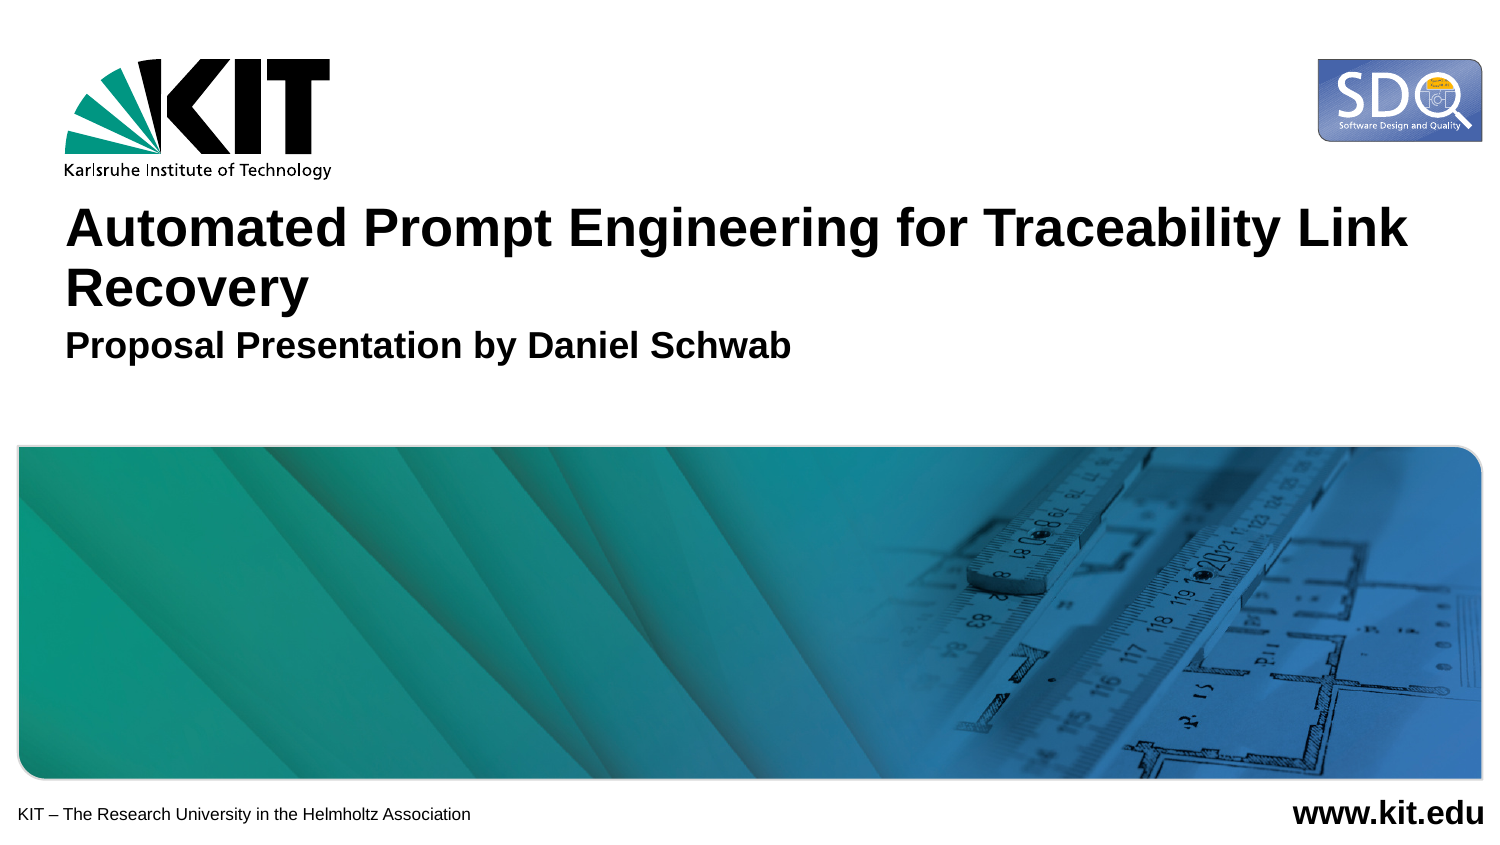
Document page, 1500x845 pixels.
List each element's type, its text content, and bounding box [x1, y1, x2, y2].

picture [19, 447, 1481, 778]
title Automated Prompt Engineering for Traceability Link Recovery [64, 197, 1436, 319]
list Proposal Presentation by Daniel Schwab [64, 324, 1436, 420]
